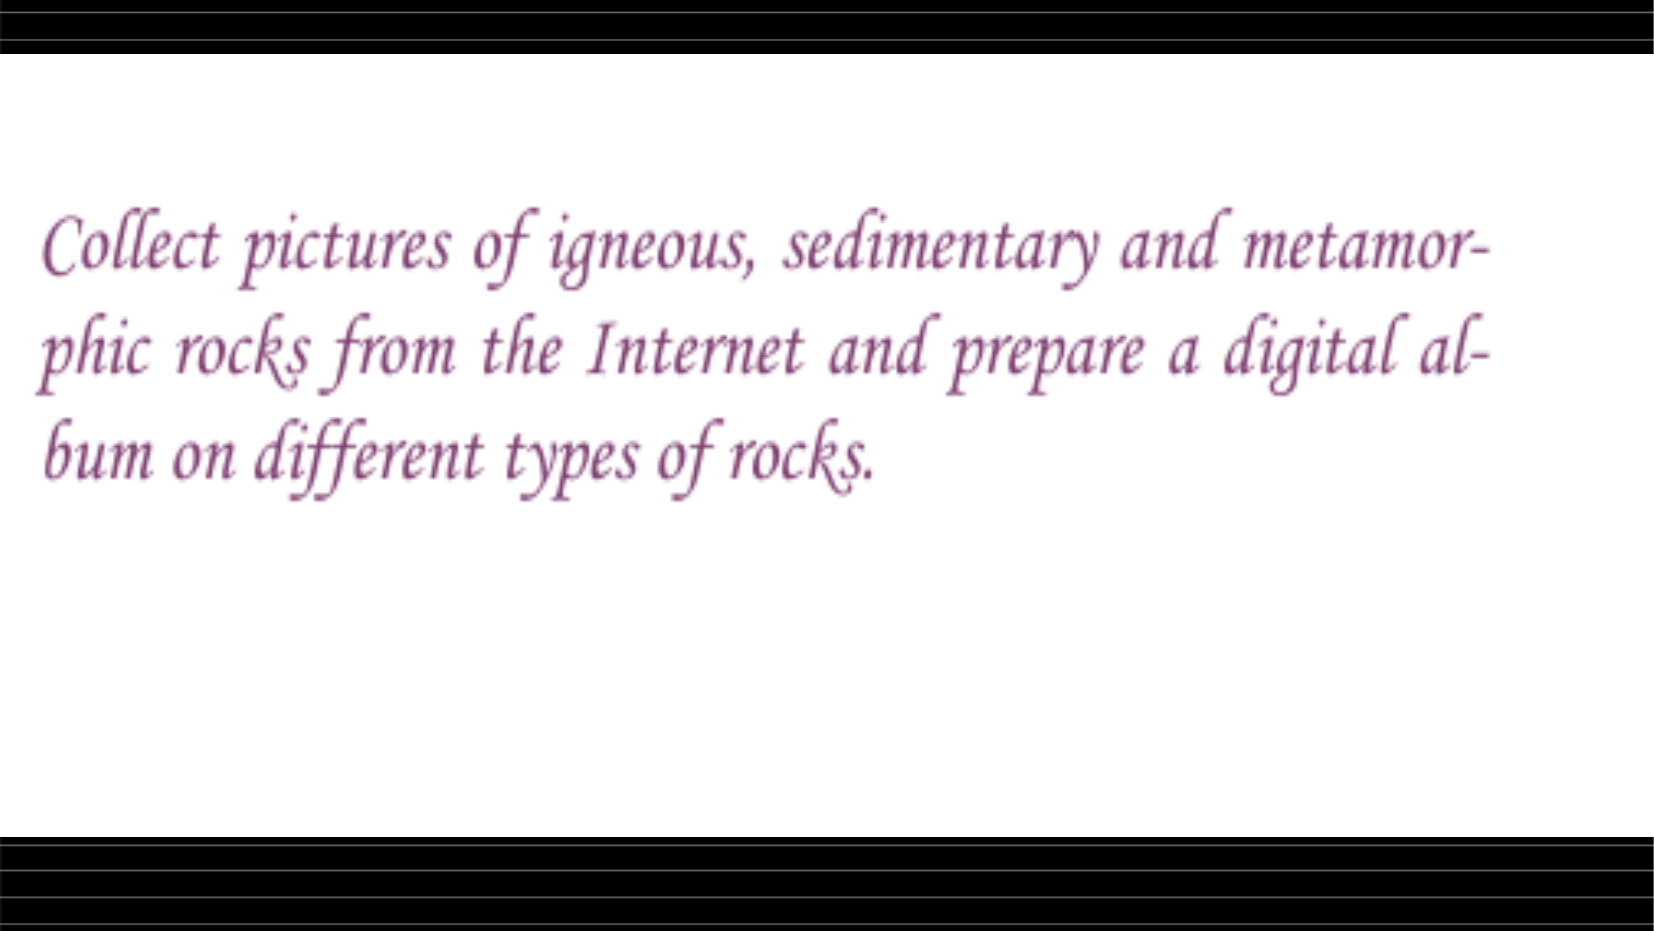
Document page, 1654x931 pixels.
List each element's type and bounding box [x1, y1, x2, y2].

picture [0, 837, 1654, 931]
picture [0, 0, 1654, 54]
picture [30, 194, 1501, 541]
